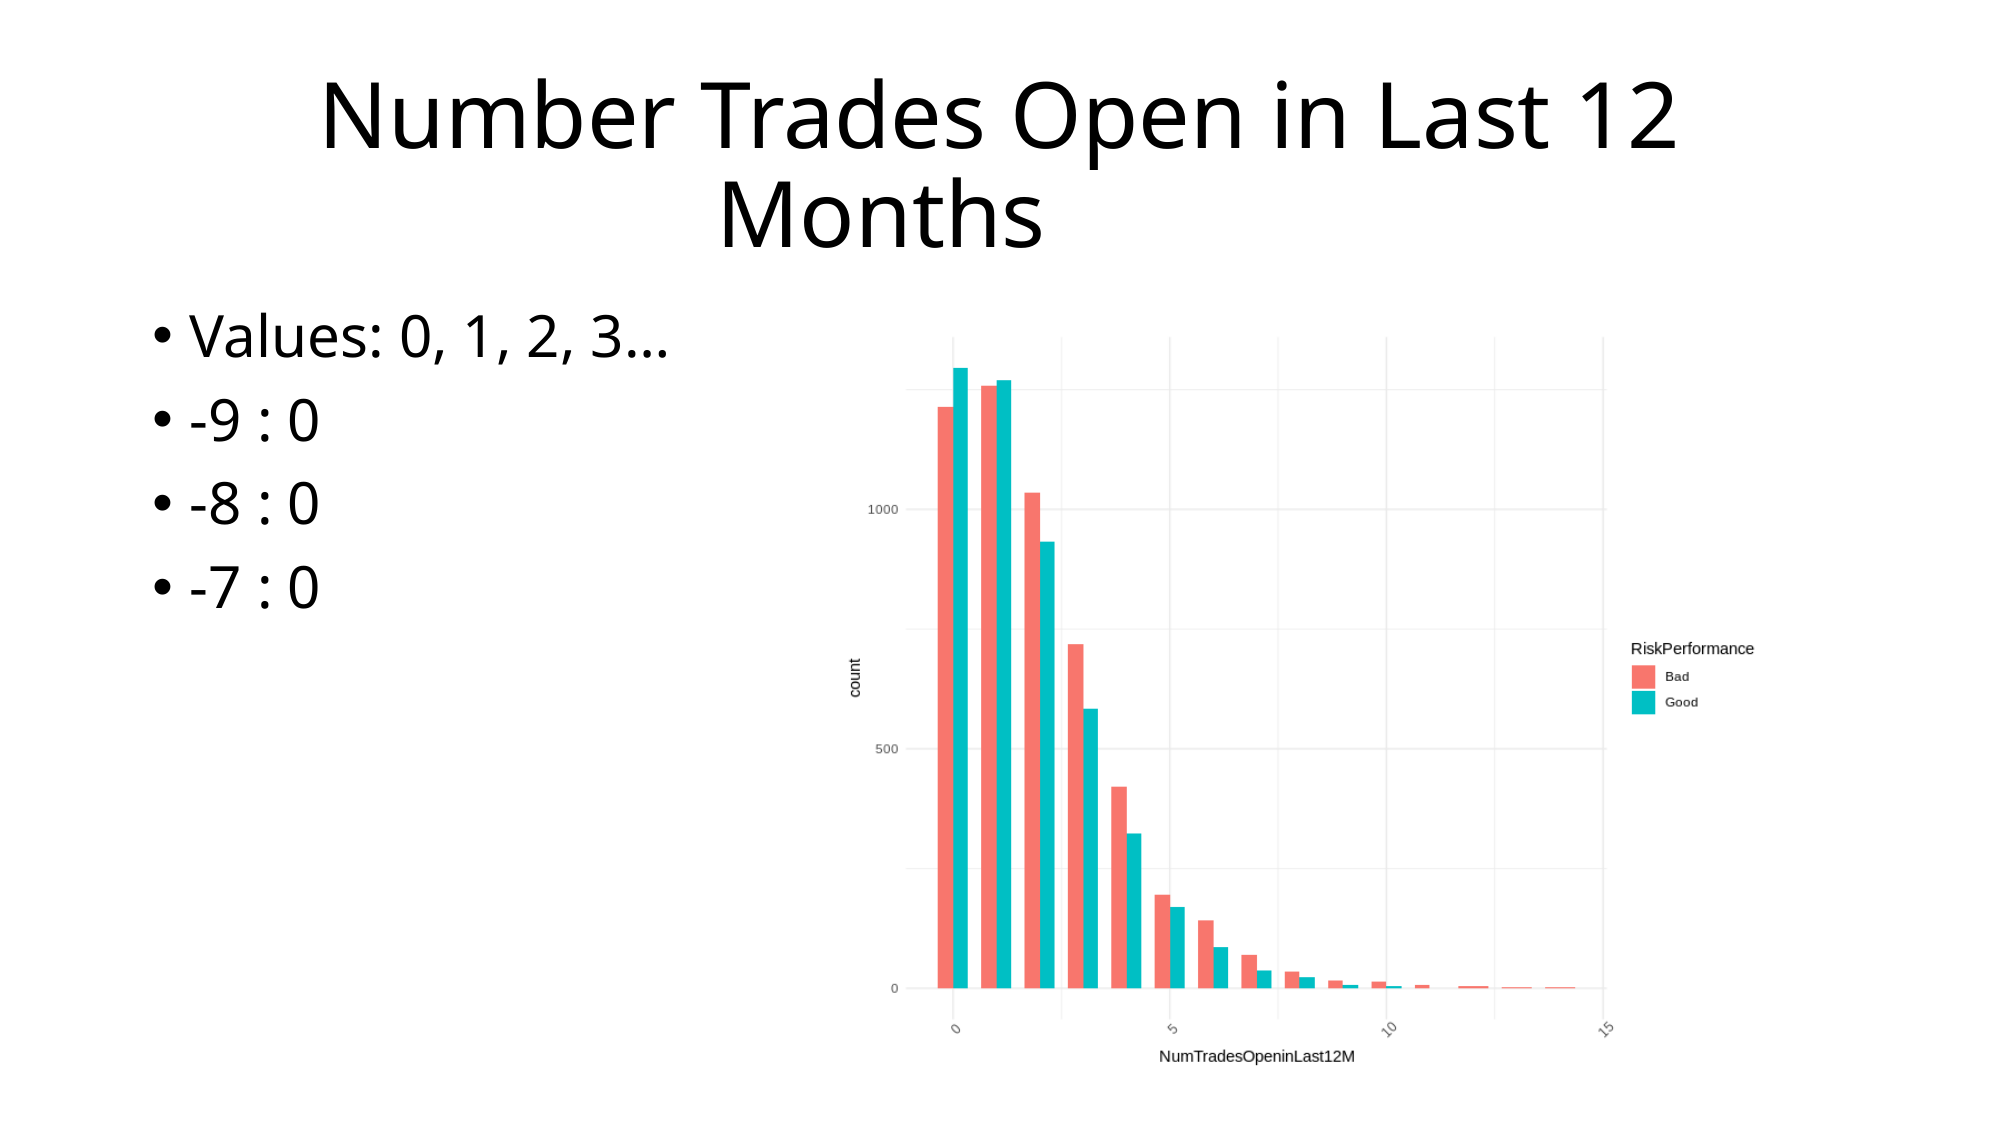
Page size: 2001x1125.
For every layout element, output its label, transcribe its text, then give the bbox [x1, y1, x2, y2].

picture [841, 329, 1771, 1073]
title Number Trades Open in Last 12 Months [137, 59, 1863, 278]
list Values: 0, 1, 2, 3… -9 : 0 -8 : 0 -7 : 0 [137, 299, 1863, 1014]
